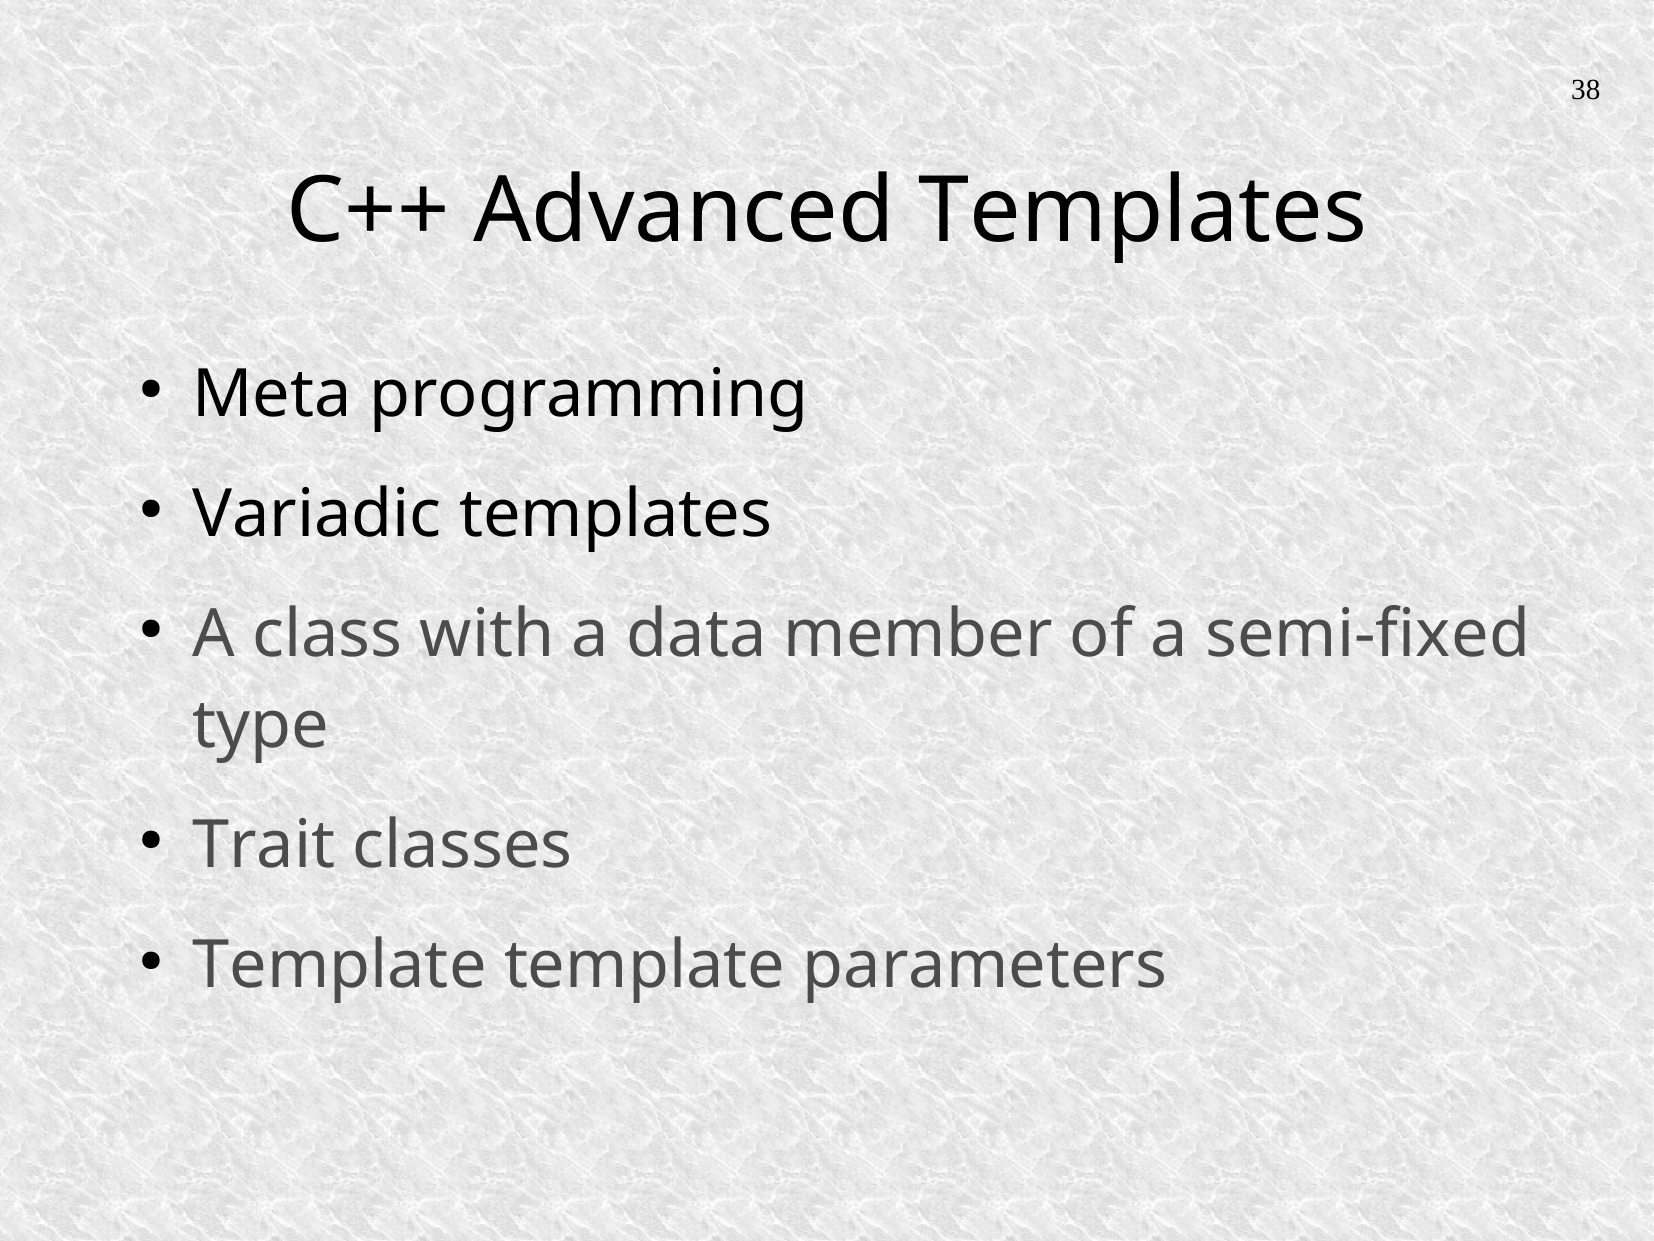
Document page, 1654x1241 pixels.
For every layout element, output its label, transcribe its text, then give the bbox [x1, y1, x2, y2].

picture [0, 0, 1654, 1241]
list Meta programming Variadic templates A class with a data member of a semi-fixed type Trait classes Template template parameters [121, 344, 1534, 1152]
title C++ Advanced Templates [121, 102, 1534, 310]
